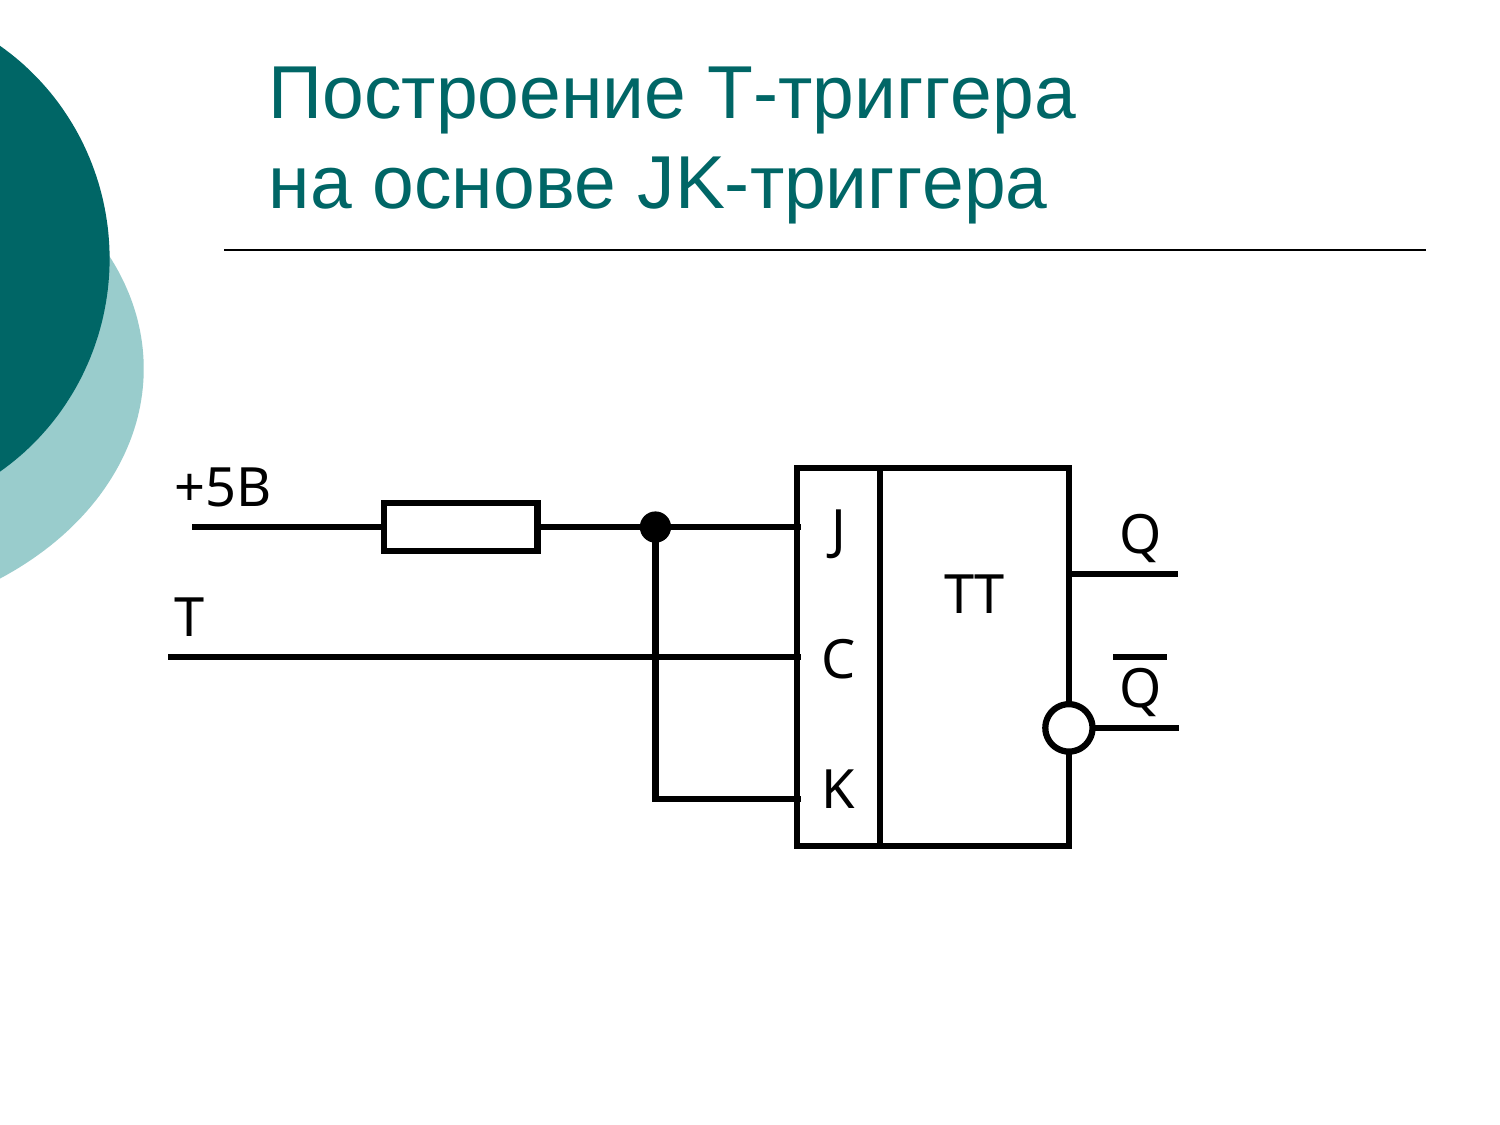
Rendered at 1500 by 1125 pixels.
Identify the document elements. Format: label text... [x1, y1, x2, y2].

text_box J С K [797, 467, 880, 847]
text_box [1045, 704, 1093, 752]
text_box [383, 503, 538, 551]
text_box T [159, 574, 266, 655]
text_box TT [879, 467, 1070, 846]
text_box +5В [159, 444, 373, 525]
text_box Q [1104, 491, 1211, 573]
title Построение T-триггера на основе JK-триггера [254, 11, 1431, 232]
text_box Q [1104, 645, 1211, 726]
